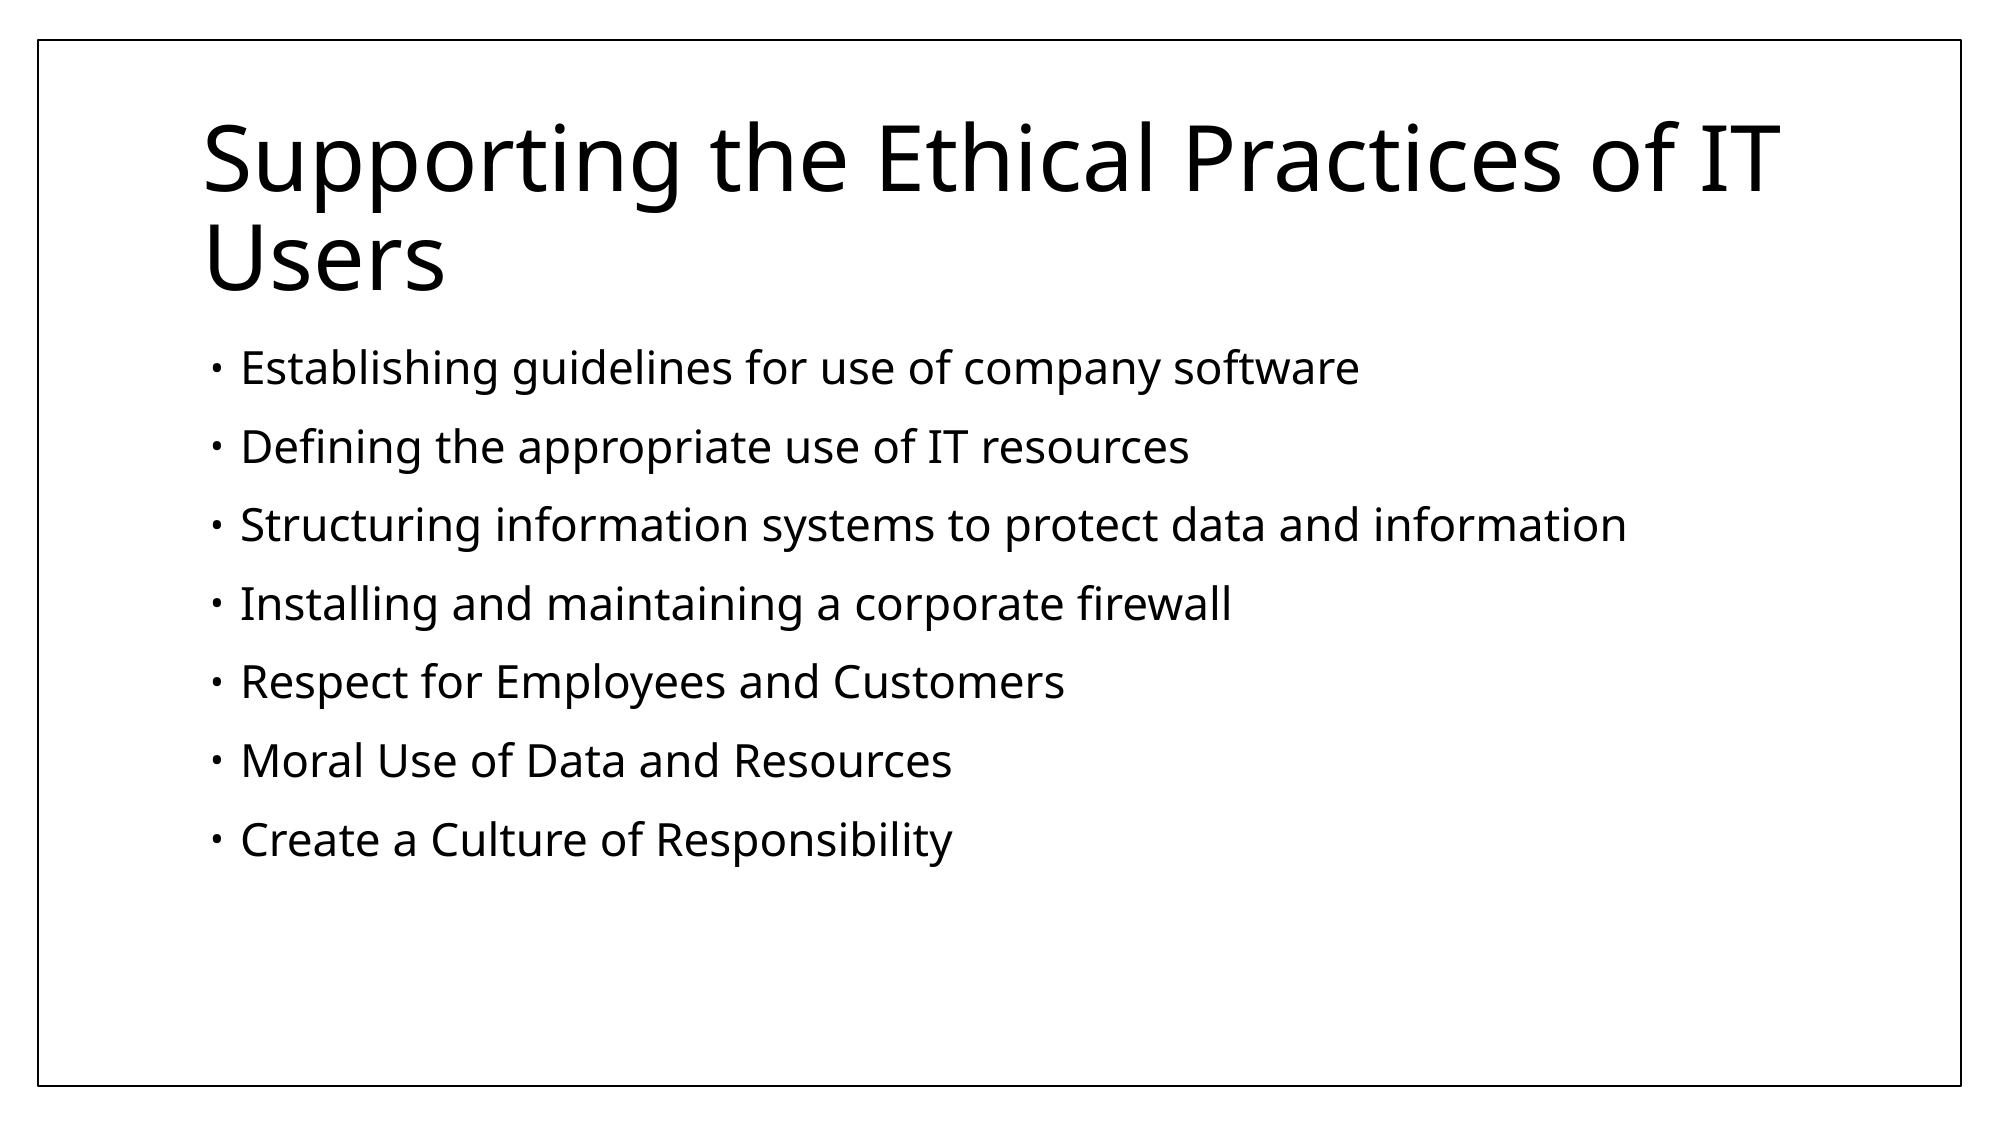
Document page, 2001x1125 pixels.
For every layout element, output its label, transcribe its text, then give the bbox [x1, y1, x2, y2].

title Supporting the Ethical Practices of IT Users [187, 99, 1808, 323]
list Establishing guidelines for use of company software Defining the appropriate use of IT resources Structuring information systems to protect data and information Installing and maintaining a corporate firewall Respect for Employees and Customers Moral Use of Data and Resources Create a Culture of Responsibility [187, 337, 1808, 1000]
